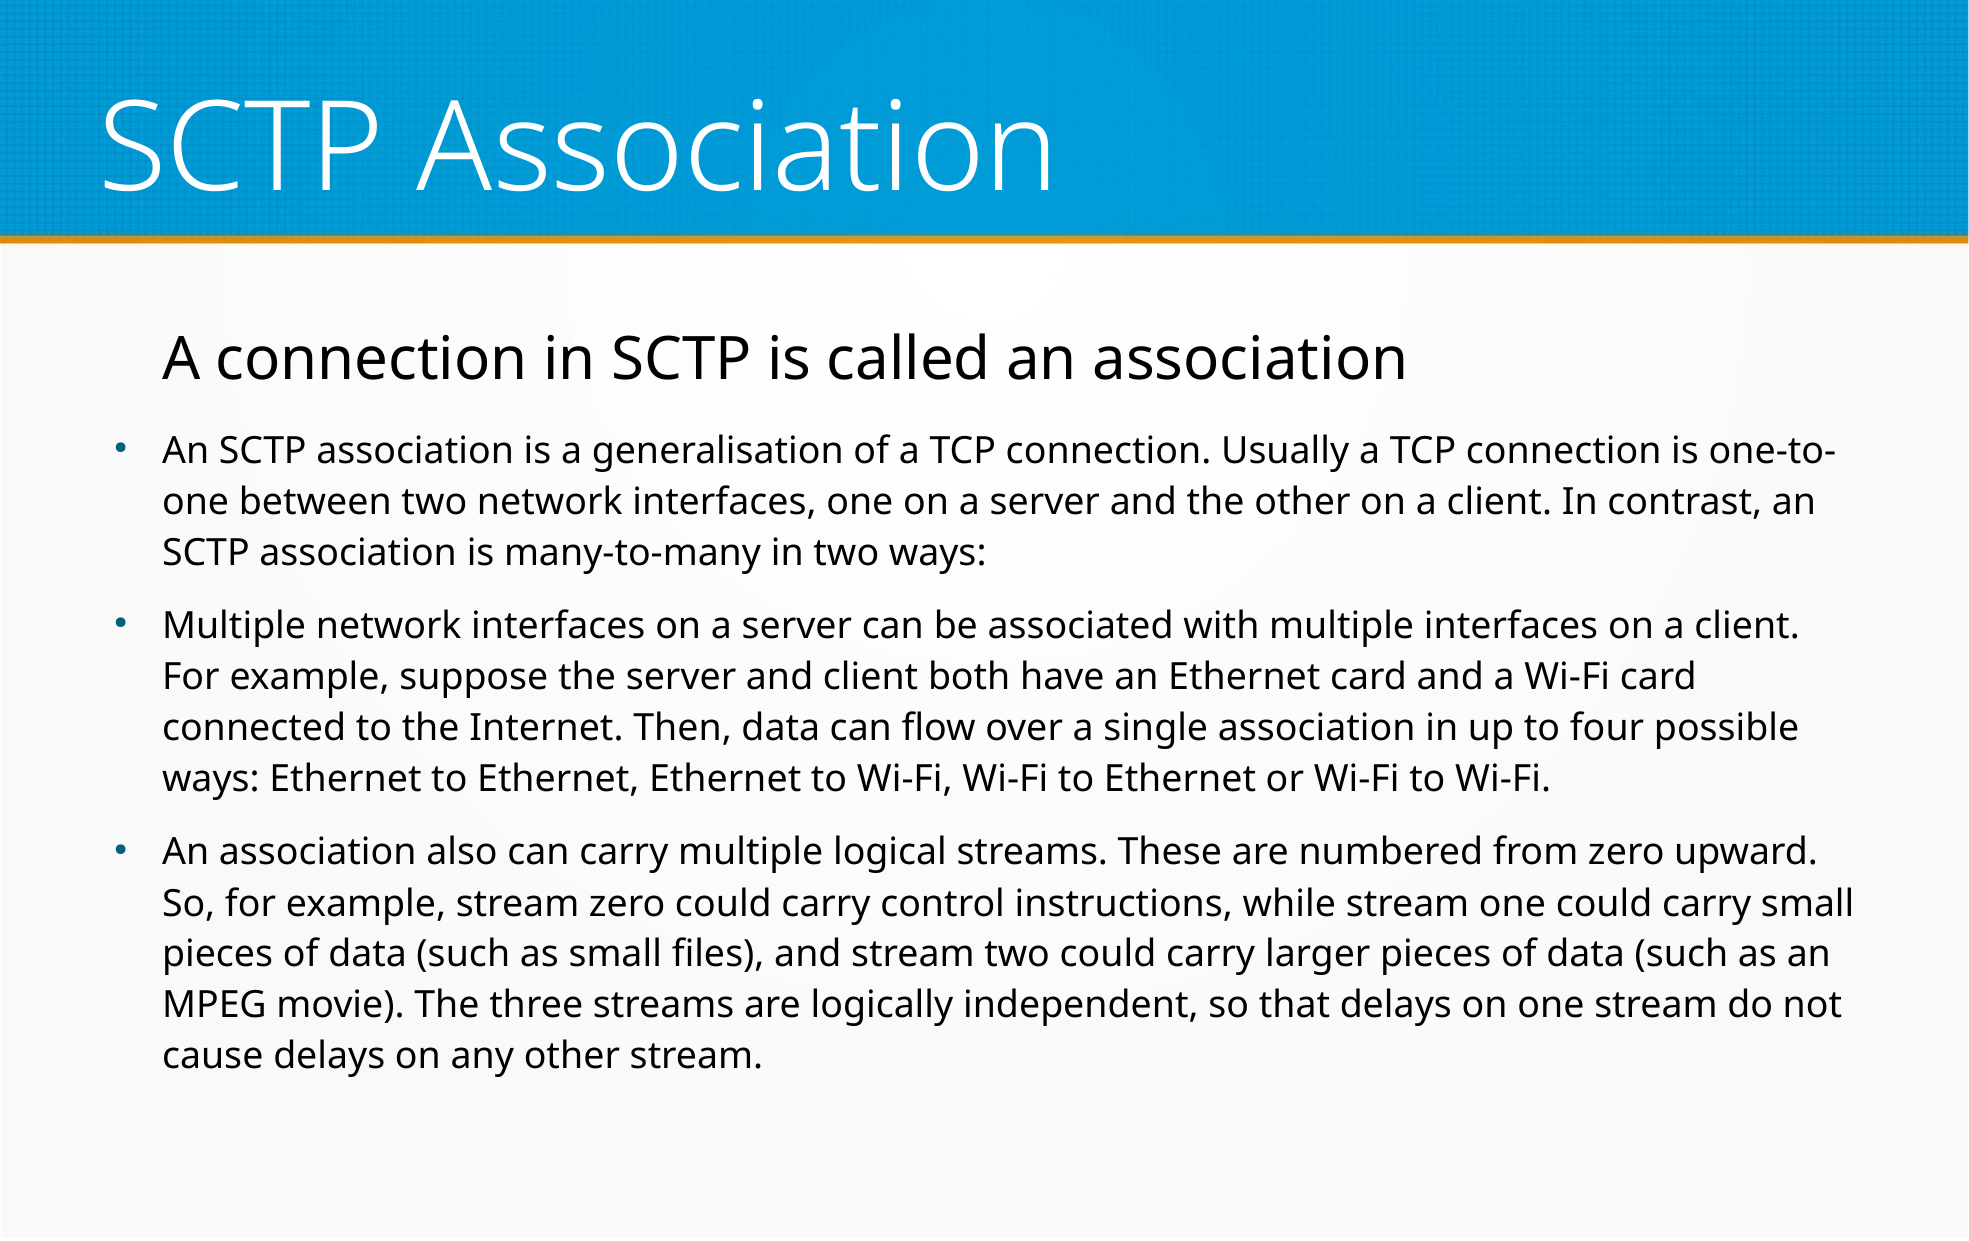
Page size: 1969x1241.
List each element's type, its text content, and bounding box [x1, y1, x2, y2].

list A connection in SCTP is called an association An SCTP association is a generalisation of a TCP connection. Usually a TCP connection is one-to-one between two network interfaces, one on a server and the other on a client. In contrast, an SCTP association is many-to-many in two ways: Multiple network interfaces on a server can be associated with multiple interfaces on a client. For example, suppose the server and client both have an Ethernet card and a Wi-Fi card connected to the Internet. Then, data can flow over a single association in up to four possible ways: Ethernet to Ethernet, Ethernet to Wi-Fi, Wi-Fi to Ethernet or Wi-Fi to Wi-Fi. An association also can carry multiple logical streams. These are numbered from zero upward. So, for example, stream zero could carry control instructions, while stream one could carry small pieces of data (such as small files), and stream two could carry larger pieces of data (such as an MPEG movie). The three streams are logically independent, so that delays on one stream do not cause delays on any other stream. [98, 315, 1861, 1081]
picture [0, 233, 1969, 1241]
title SCTP Association [98, 19, 1870, 227]
